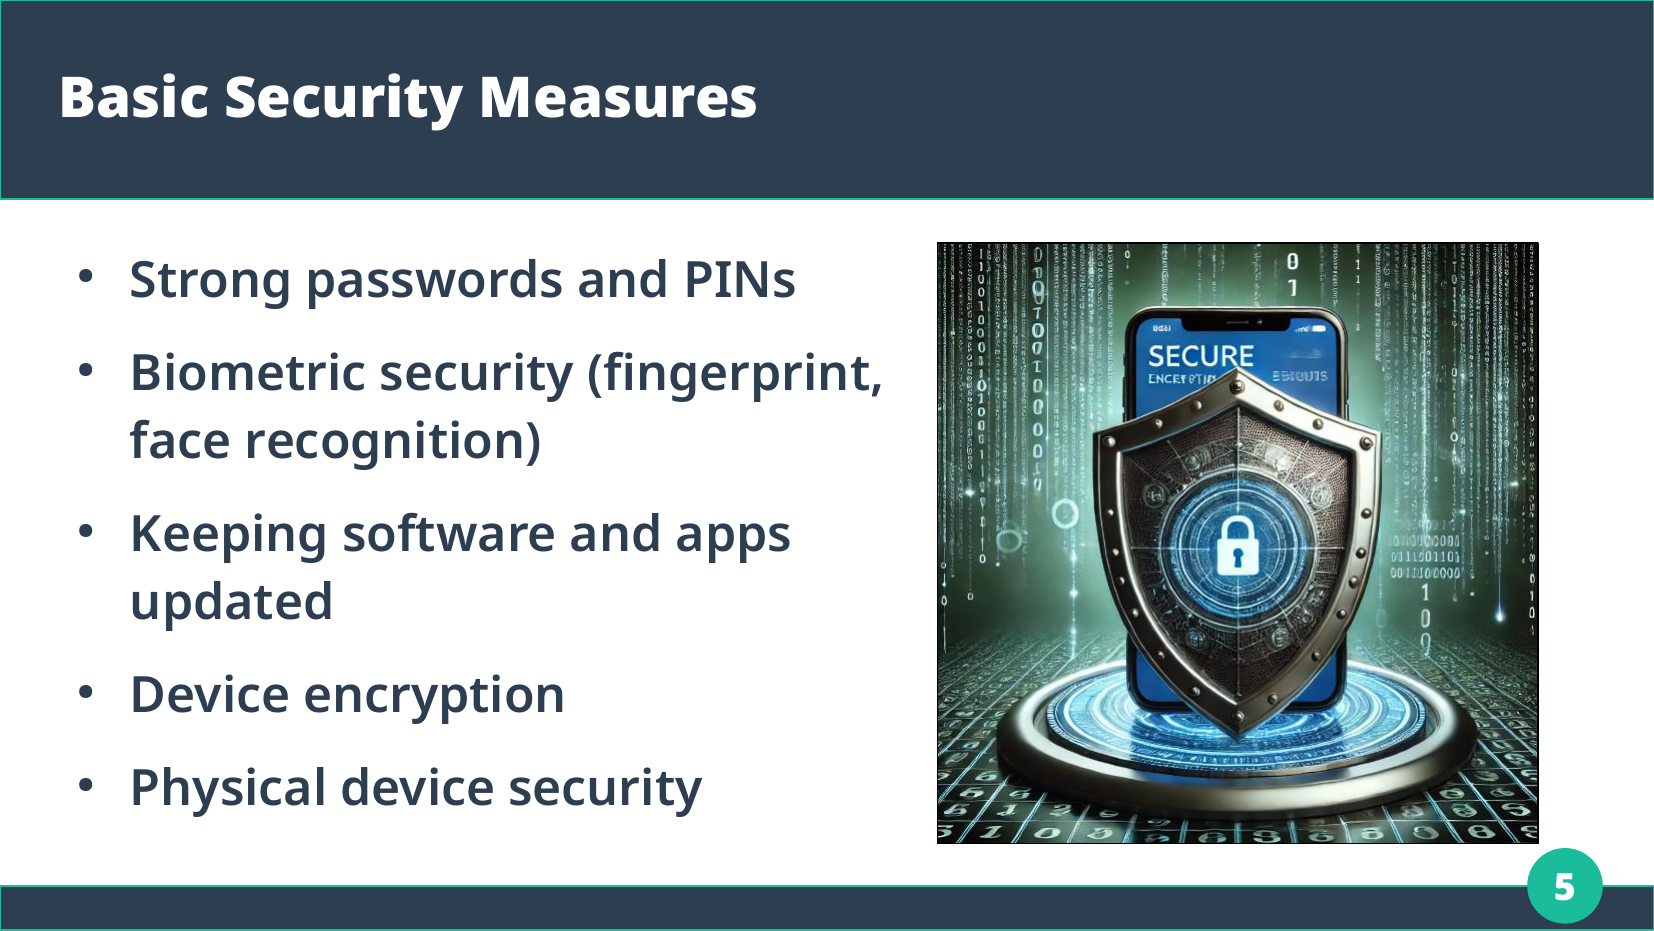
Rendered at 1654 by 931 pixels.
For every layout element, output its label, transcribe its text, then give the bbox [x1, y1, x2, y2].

list Strong passwords and PINs Biometric security (fingerprint, face recognition) Keeping software and apps updated Device encryption Physical device security [59, 243, 901, 864]
picture [938, 243, 1538, 843]
title Basic Security Measures [59, 37, 1595, 156]
